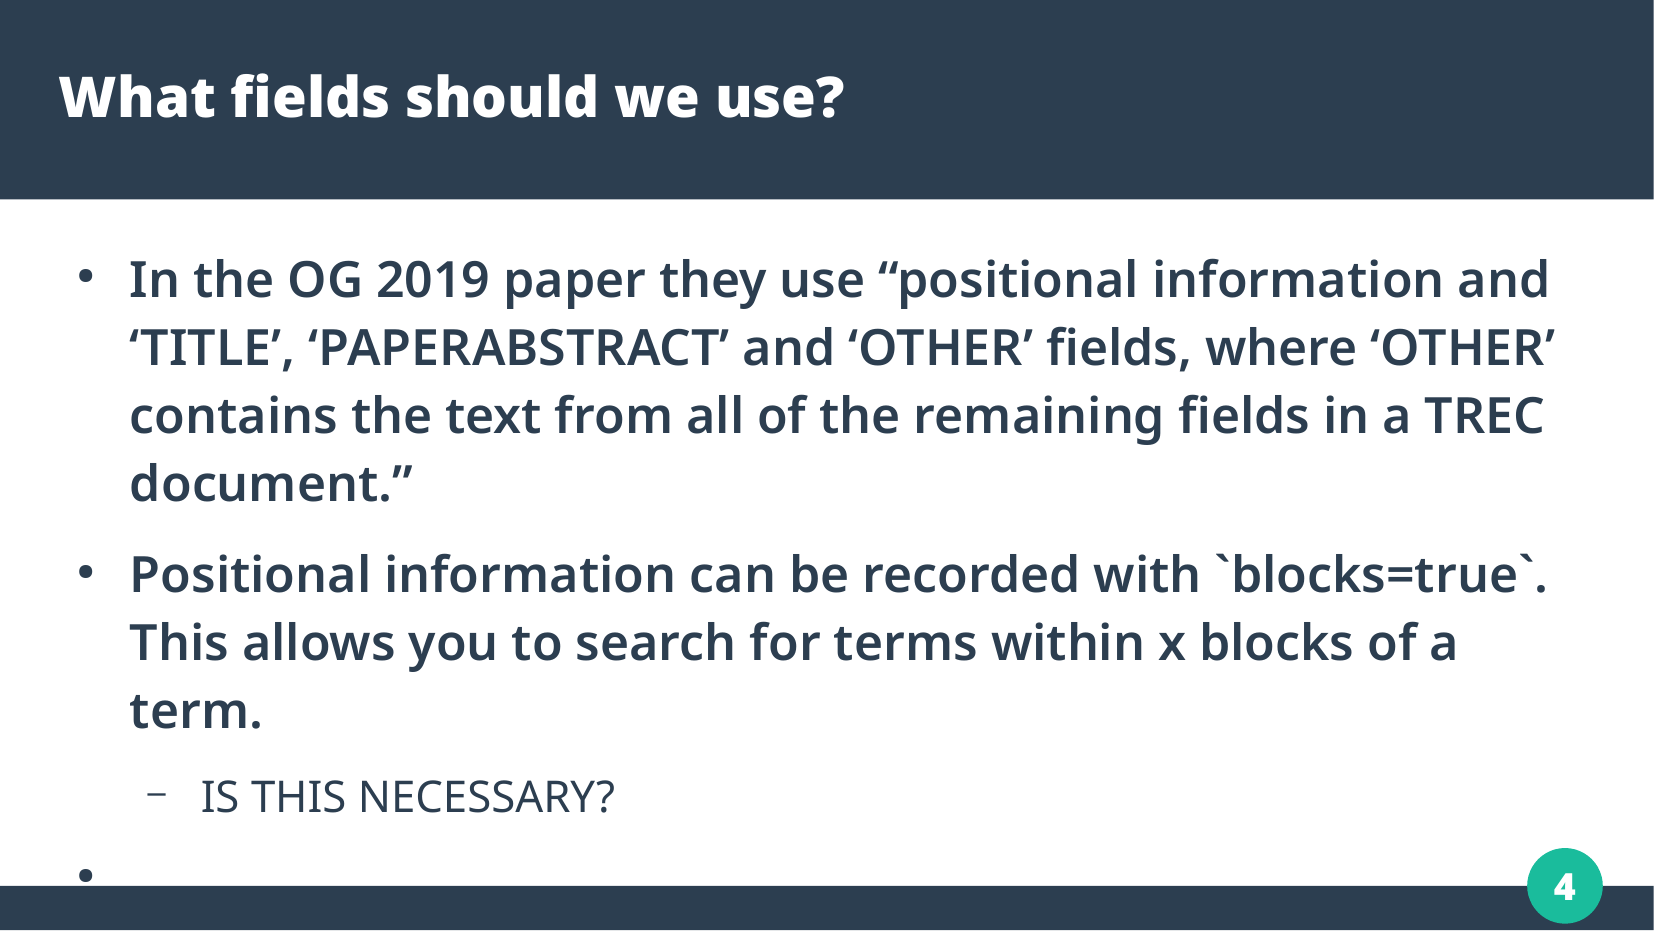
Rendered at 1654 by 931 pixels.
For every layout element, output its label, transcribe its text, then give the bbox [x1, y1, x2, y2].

list In the OG 2019 paper they use “positional information and ‘TITLE’, ‘PAPERABSTRACT’ and ‘OTHER’ fields, where ‘OTHER’ contains the text from all of the remaining fields in a TREC document.” Positional information can be recorded with `blocks=true`. This allows you to search for terms within x blocks of a term. IS THIS NECESSARY? [59, 243, 1595, 864]
title What fields should we use? [59, 37, 1595, 155]
